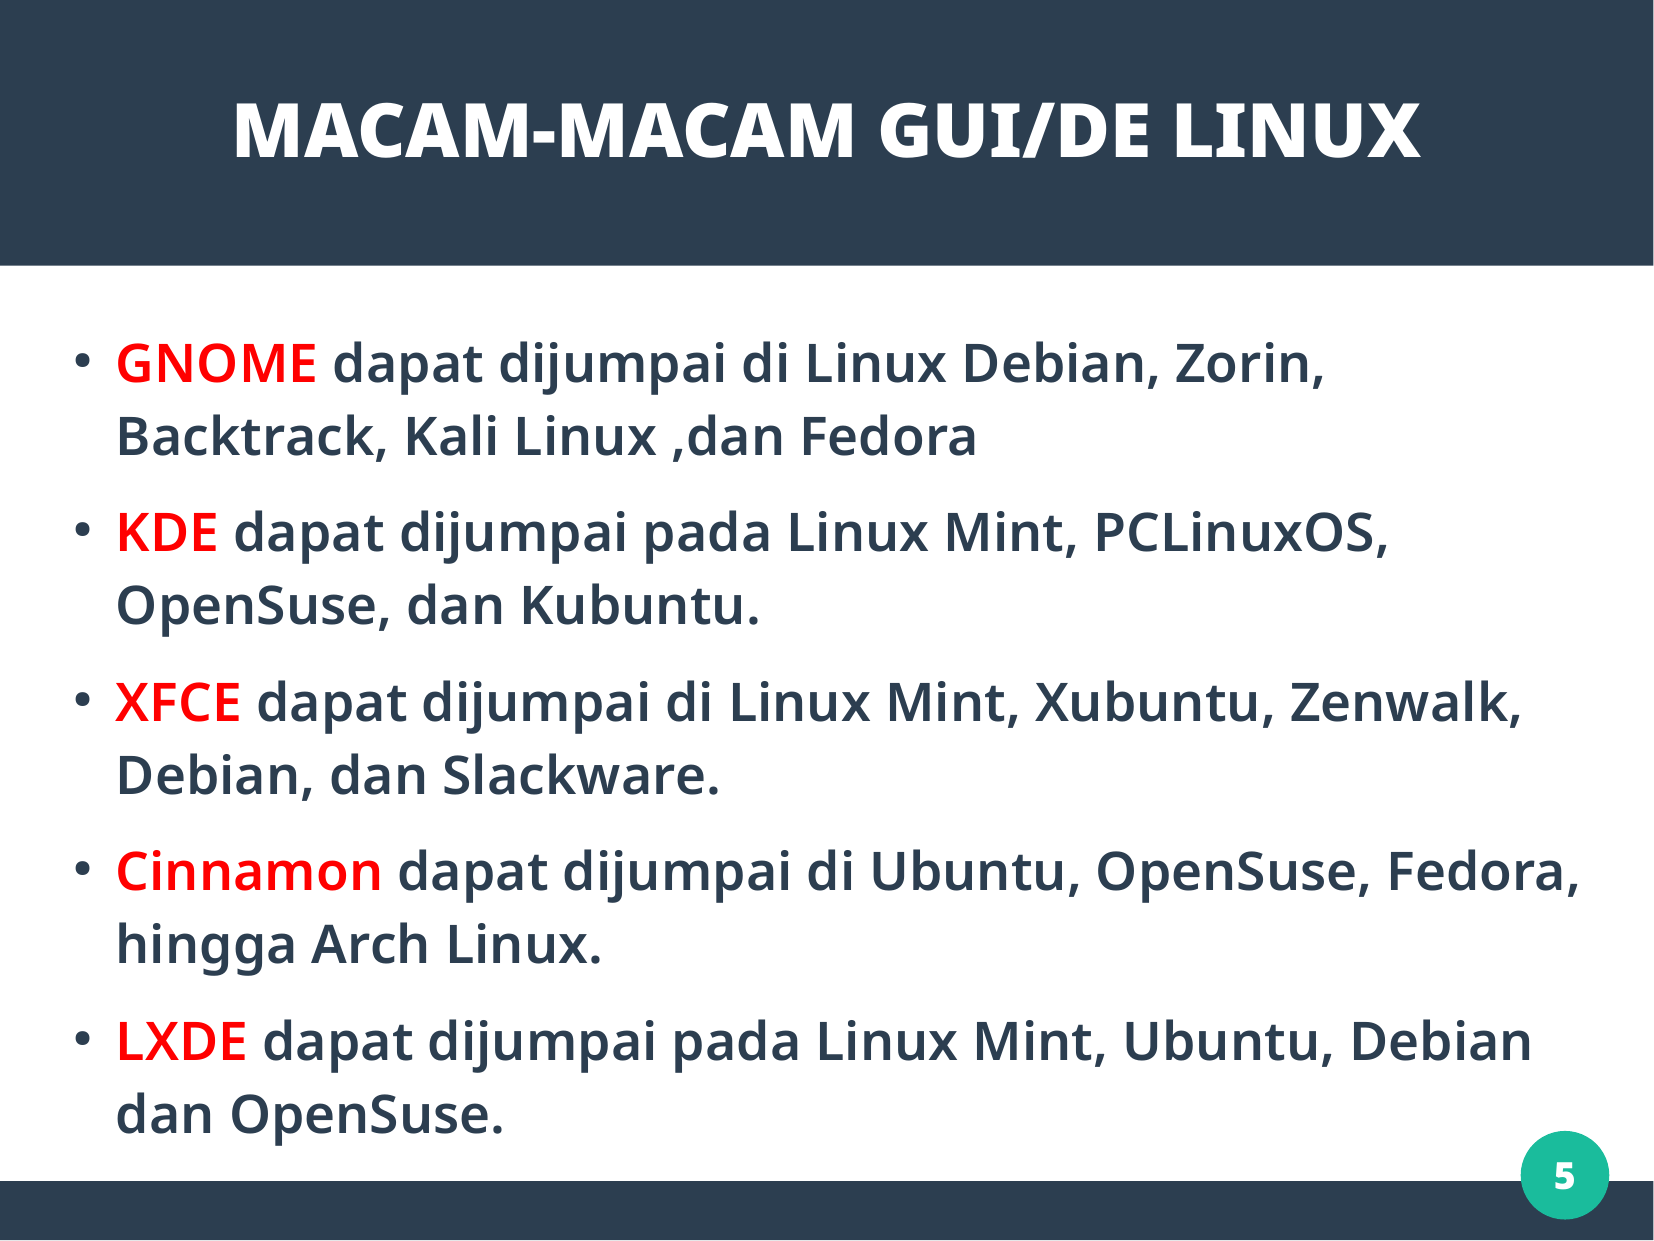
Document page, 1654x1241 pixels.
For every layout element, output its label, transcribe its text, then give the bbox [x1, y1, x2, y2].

title MACAM-MACAM GUI/DE LINUX [59, 49, 1595, 207]
list GNOME dapat dijumpai di Linux Debian, Zorin, Backtrack, Kali Linux ,dan Fedora KDE dapat dijumpai pada Linux Mint, PCLinuxOS, OpenSuse, dan Kubuntu. XFCE dapat dijumpai di Linux Mint, Xubuntu, Zenwalk, Debian, dan Slackware. Cinnamon dapat dijumpai di Ubuntu, OpenSuse, Fedora, hingga Arch Linux. LXDE dapat dijumpai pada Linux Mint, Ubuntu, Debian dan OpenSuse. [59, 324, 1595, 1152]
